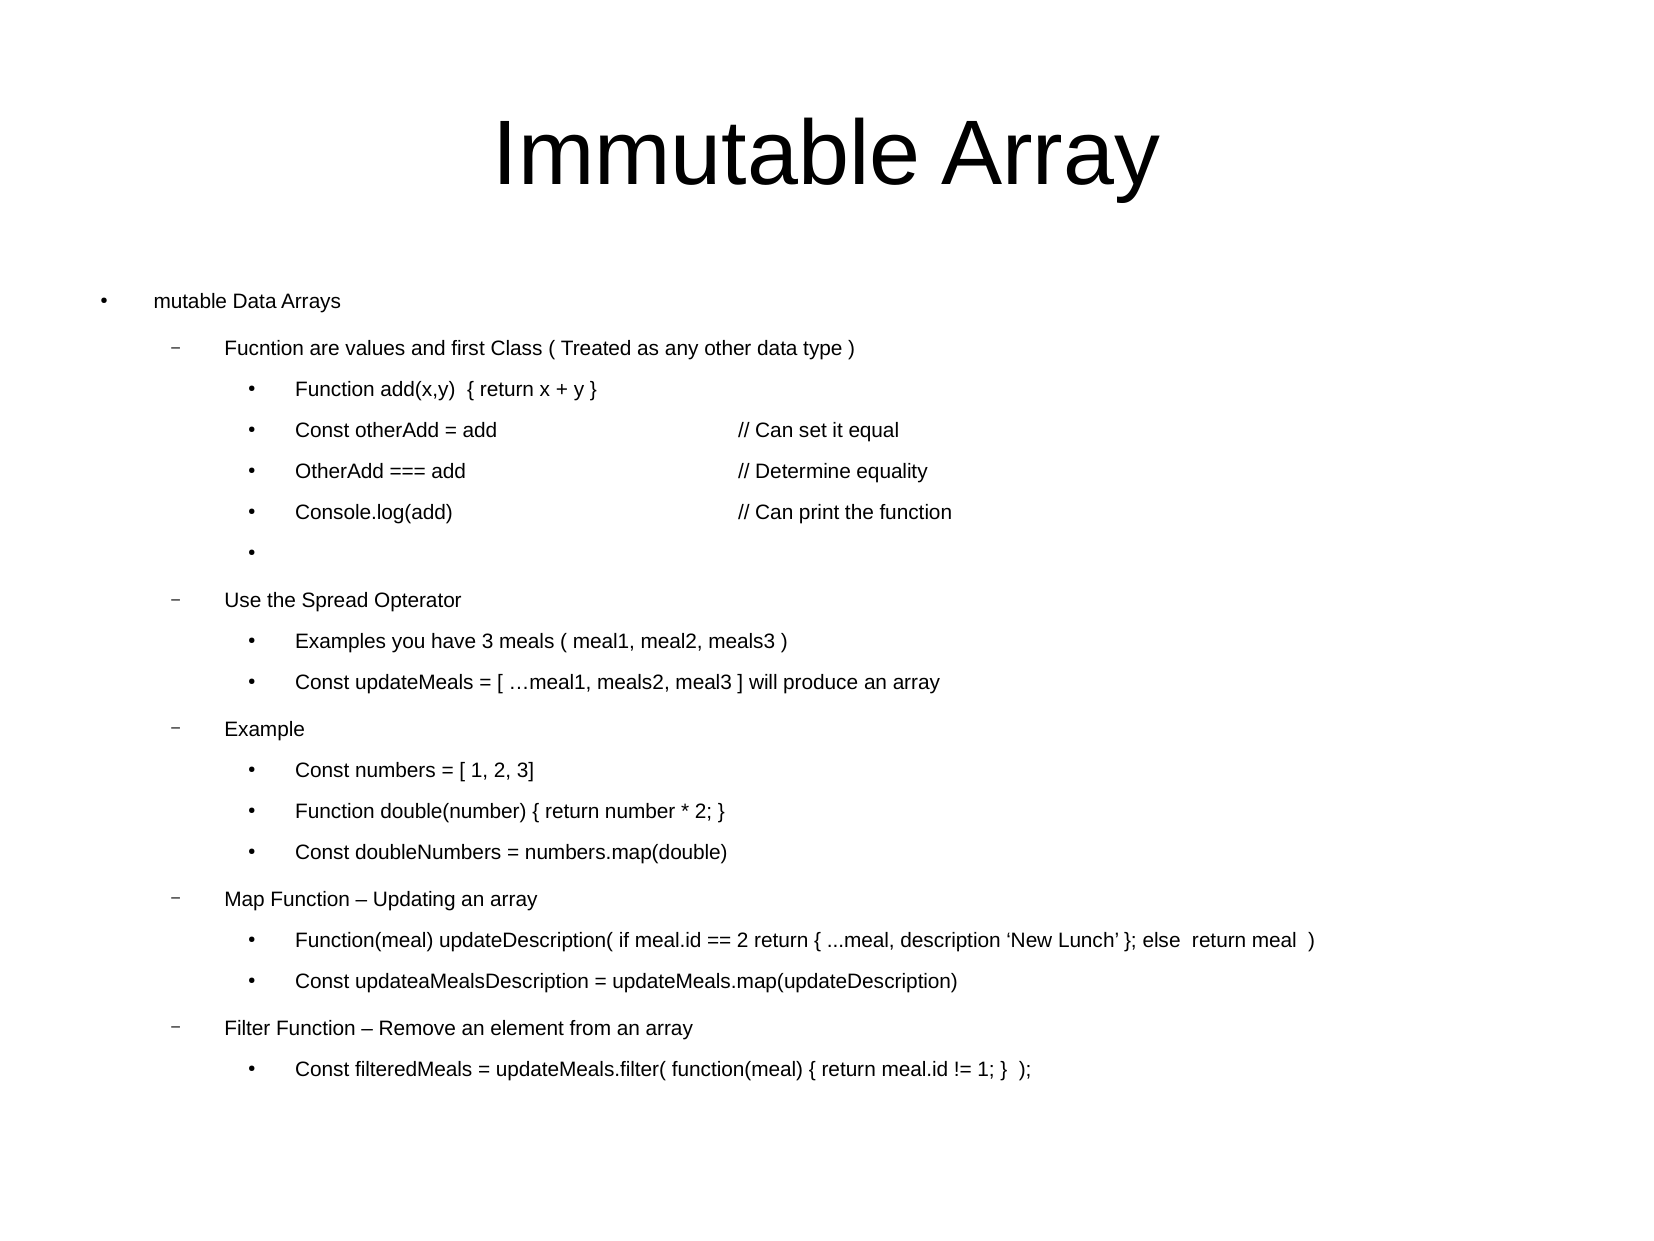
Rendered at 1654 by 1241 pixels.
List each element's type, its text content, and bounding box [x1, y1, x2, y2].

list mutable Data Arrays Fucntion are values and first Class ( Treated as any other data type ) Function add(x,y) { return x + y } Const otherAdd = add // Can set it equal OtherAdd === add // Determine equality Console.log(add) // Can print the function Use the Spread Opterator Examples you have 3 meals ( meal1, meal2, meals3 ) Const updateMeals = [ …meal1, meals2, meal3 ] will produce an array Example Const numbers = [ 1, 2, 3] Function double(number) { return number * 2; } Const doubleNumbers = numbers.map(double) Map Function – Updating an array Function(meal) updateDescription( if meal.id == 2 return { ...meal, description ‘New Lunch’ }; else return meal ) Const updateaMealsDescription = updateMeals.map(updateDescription) Filter Function – Remove an element from an array Const filteredMeals = updateMeals.filter( function(meal) { return meal.id != 1; } ); [82, 290, 1571, 1217]
title Immutable Array [82, 49, 1571, 257]
